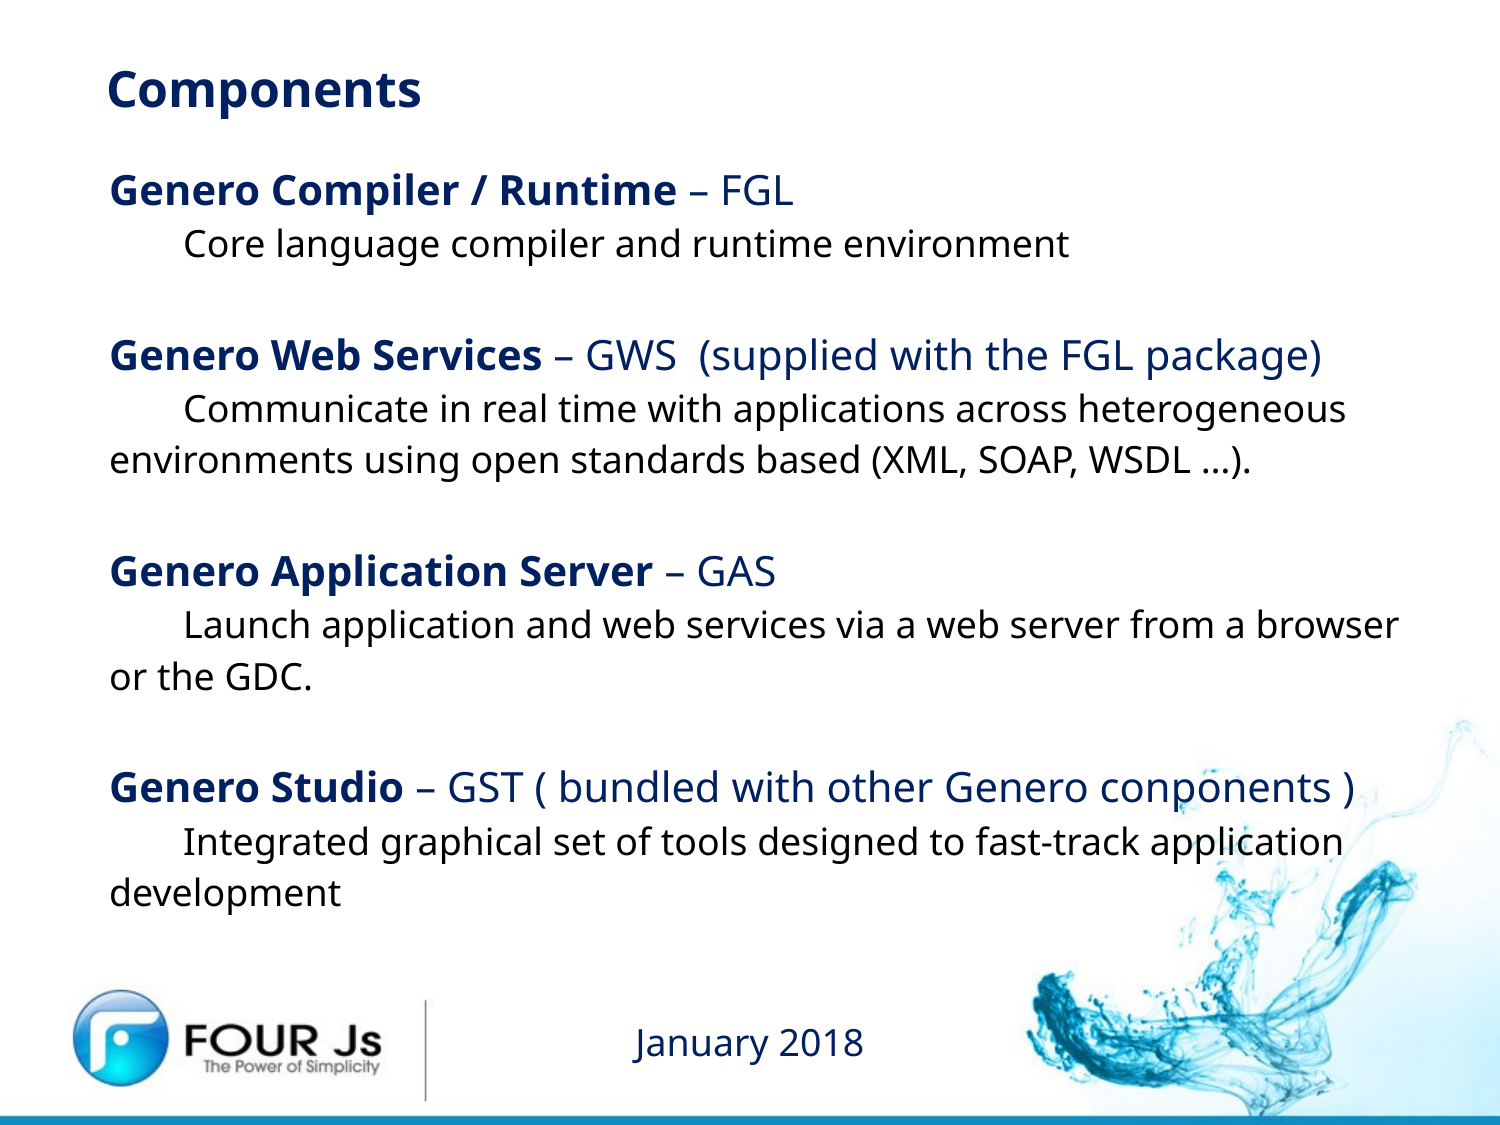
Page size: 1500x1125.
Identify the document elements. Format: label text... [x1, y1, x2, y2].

picture [0, 0, 1500, 1122]
title Components [106, 35, 1388, 142]
list January 2018 [519, 1011, 981, 1095]
text_box Genero Compiler / Runtime – FGL Core language compiler and runtime environment Genero Web Services – GWS (supplied with the FGL package) Communicate in real time with applications across heterogeneous environments using open standards based (XML, SOAP, WSDL …). Genero Application Server – GAS Launch application and web services via a web server from a browser or the GDC. Genero Studio – GST ( bundled with other Genero conponents ) Integrated graphical set of tools designed to fast-track application development [94, 153, 1441, 912]
